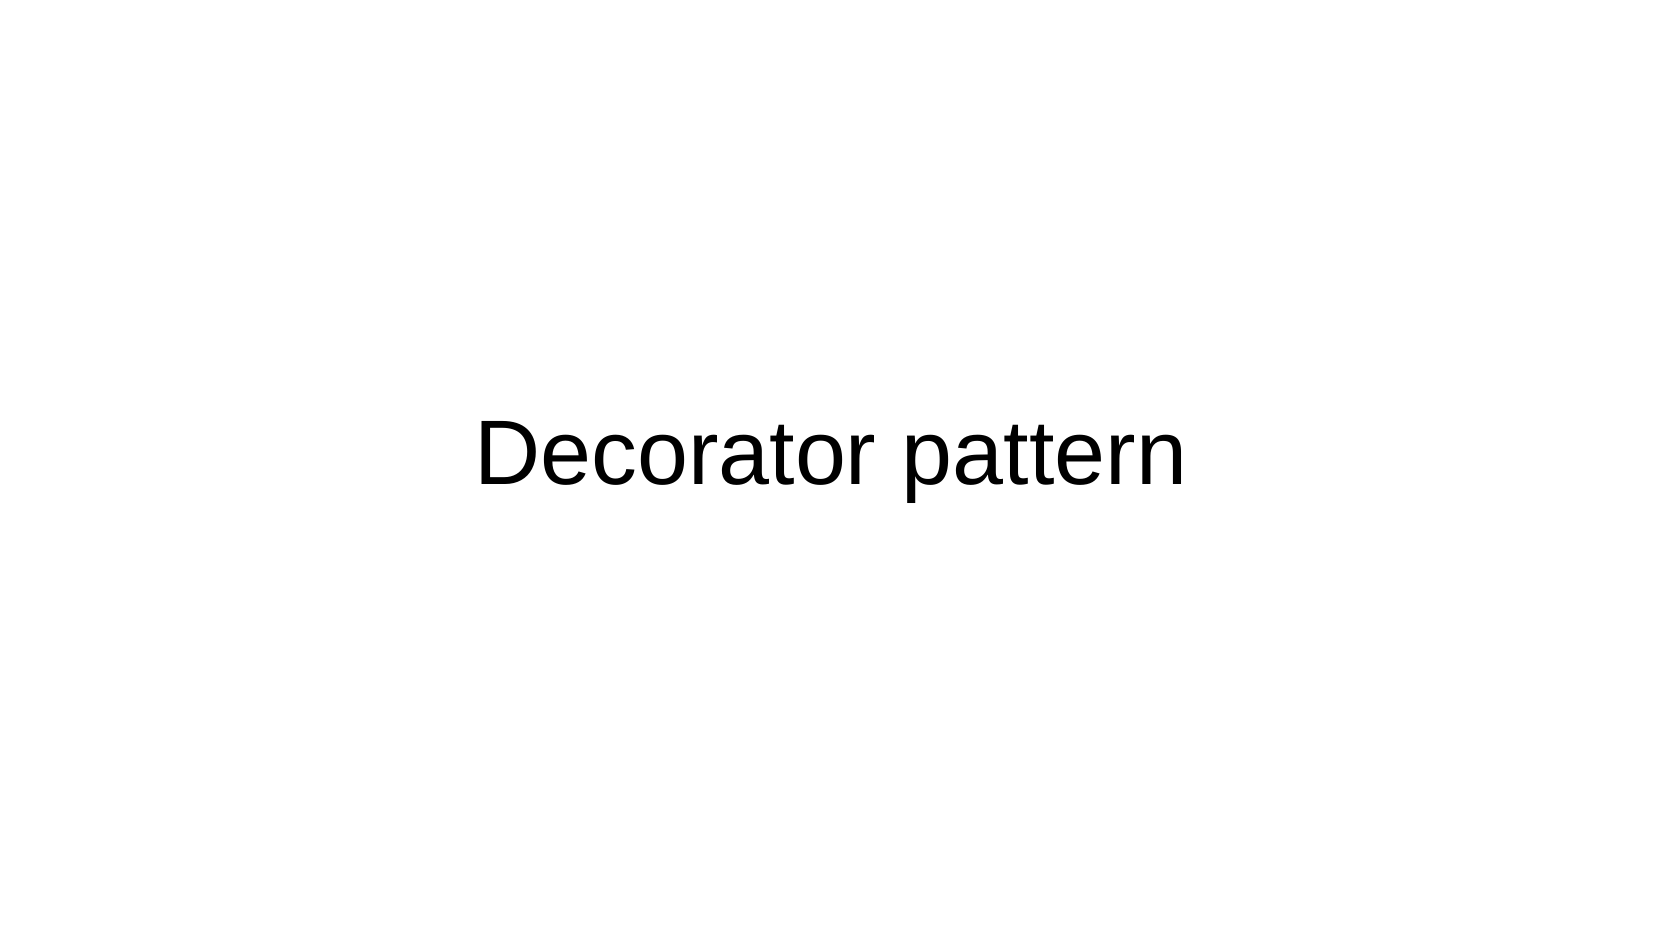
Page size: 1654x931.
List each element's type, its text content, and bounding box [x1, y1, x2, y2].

title Decorator pattern [86, 375, 1576, 531]
